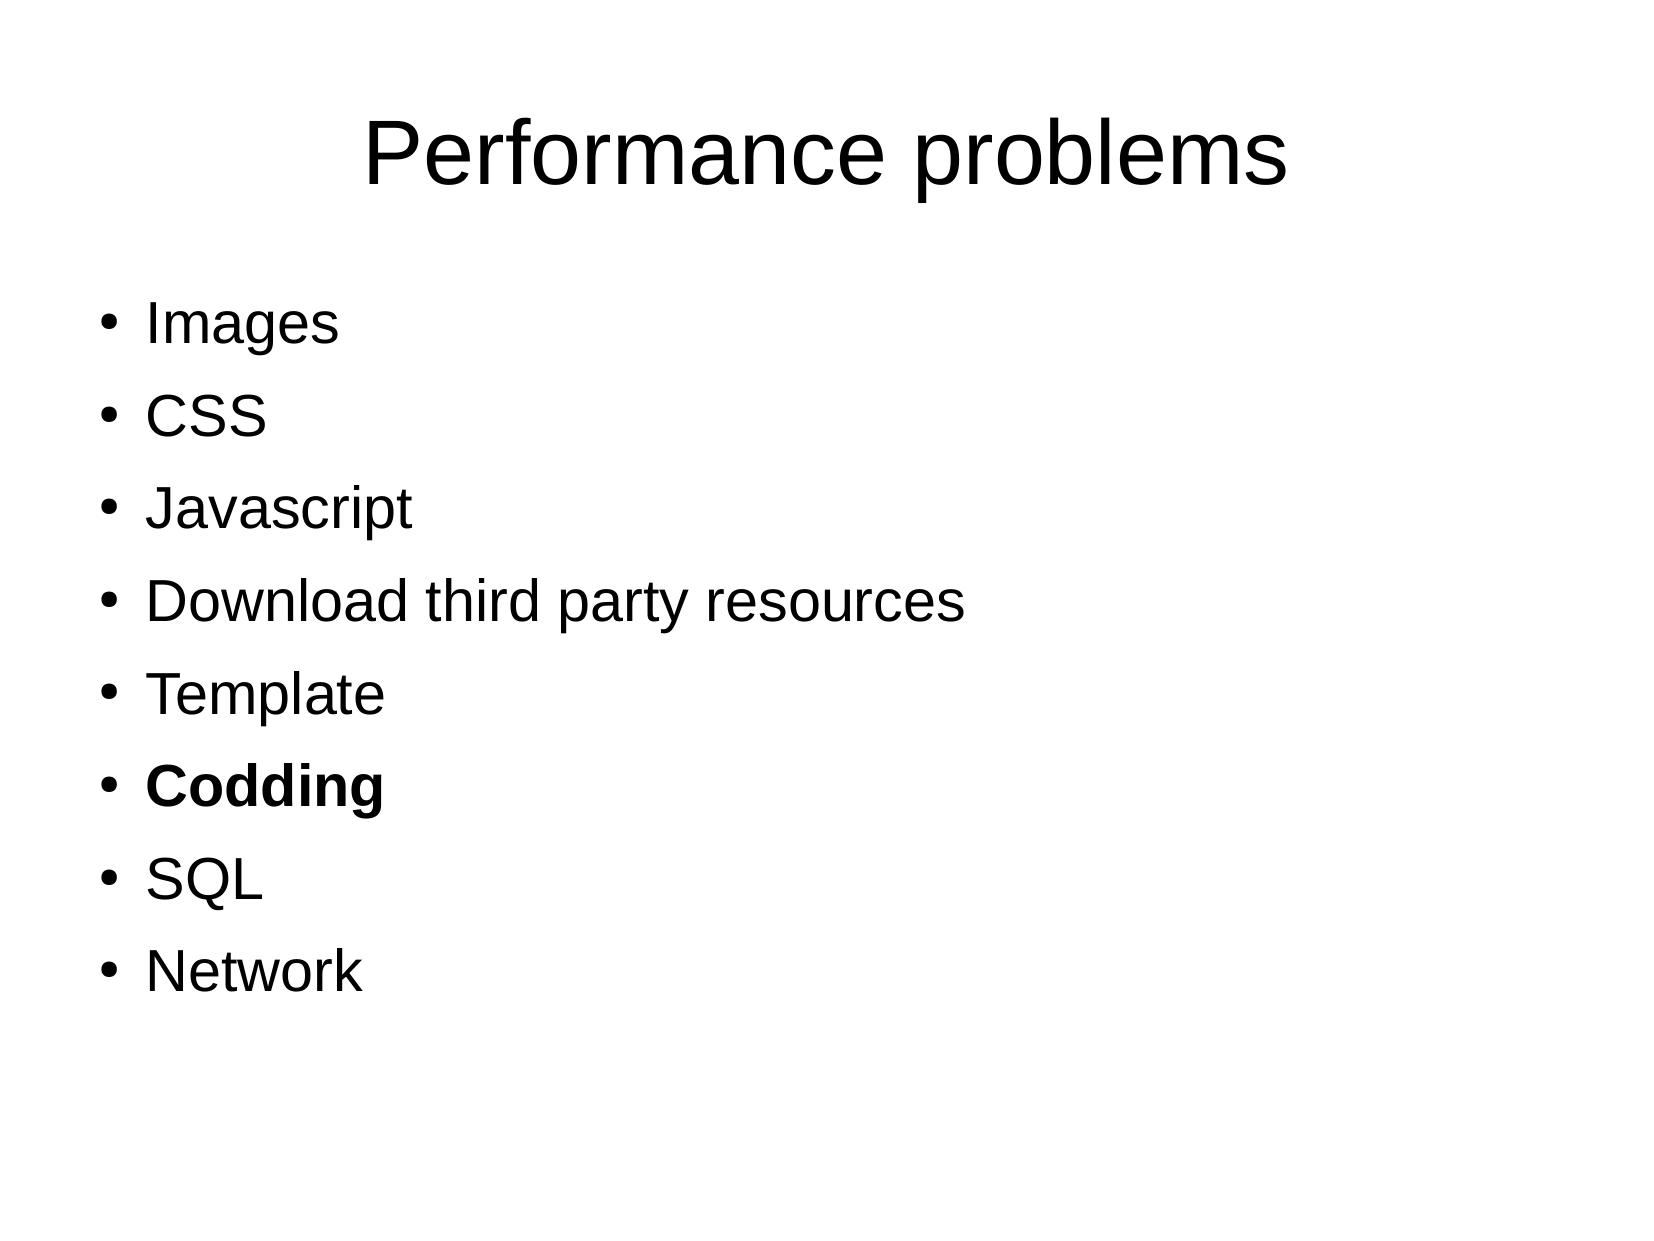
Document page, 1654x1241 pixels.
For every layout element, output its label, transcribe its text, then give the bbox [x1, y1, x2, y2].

title Performance problems [82, 49, 1571, 257]
list Images CSS Javascript Download third party resources Template Codding SQL Network [82, 290, 1571, 1010]
